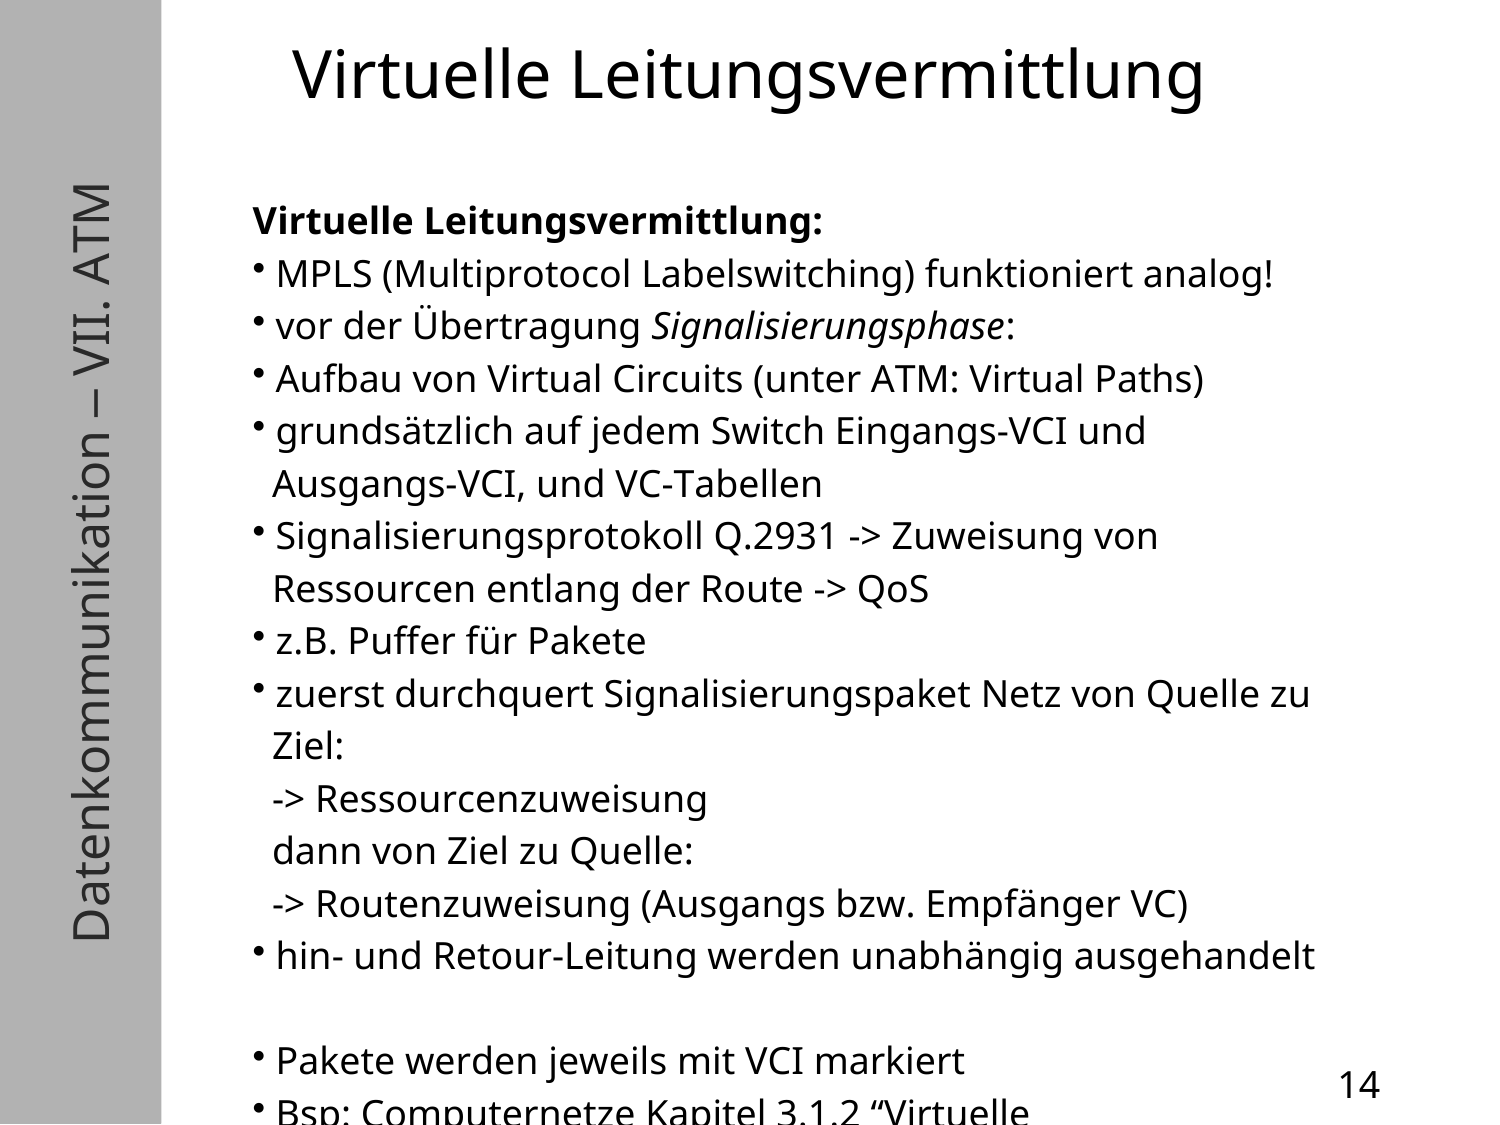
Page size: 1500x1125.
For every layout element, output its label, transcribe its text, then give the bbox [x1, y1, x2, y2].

text_box Datenkommunikation – VII. ATM [48, 1, 130, 1125]
text_box [212, 162, 1461, 311]
text_box [0, 0, 161, 1124]
text_box Virtuelle Leitungsvermittlung [664, 25, 836, 120]
text_box <number> [1337, 1054, 1500, 1109]
text_box Virtuelle Leitungsvermittlung: MPLS (Multiprotocol Labelswitching) funktioniert analog! vor der Übertragung Signalisierungsphase: Aufbau von Virtual Circuits (unter ATM: Virtual Paths) grundsätzlich auf jedem Switch Eingangs-VCI und Ausgangs-VCI, und VC-Tabellen Signalisierungsprotokoll Q.2931 -> Zuweisung von Ressourcen entlang der Route -> QoS z.B. Puffer für Pakete zuerst durchquert Signalisierungspaket Netz von Quelle zu Ziel: -> Ressourcenzuweisung dann von Ziel zu Quelle: -> Routenzuweisung (Ausgangs bzw. Empfänger VC) hin- und Retour-Leitung werden unabhängig ausgehandelt Pakete werden jeweils mit VCI markiert Bsp: Computernetze Kapitel 3.1.2 “Virtuelle Leitungsvermittlung” [237, 187, 1449, 1110]
